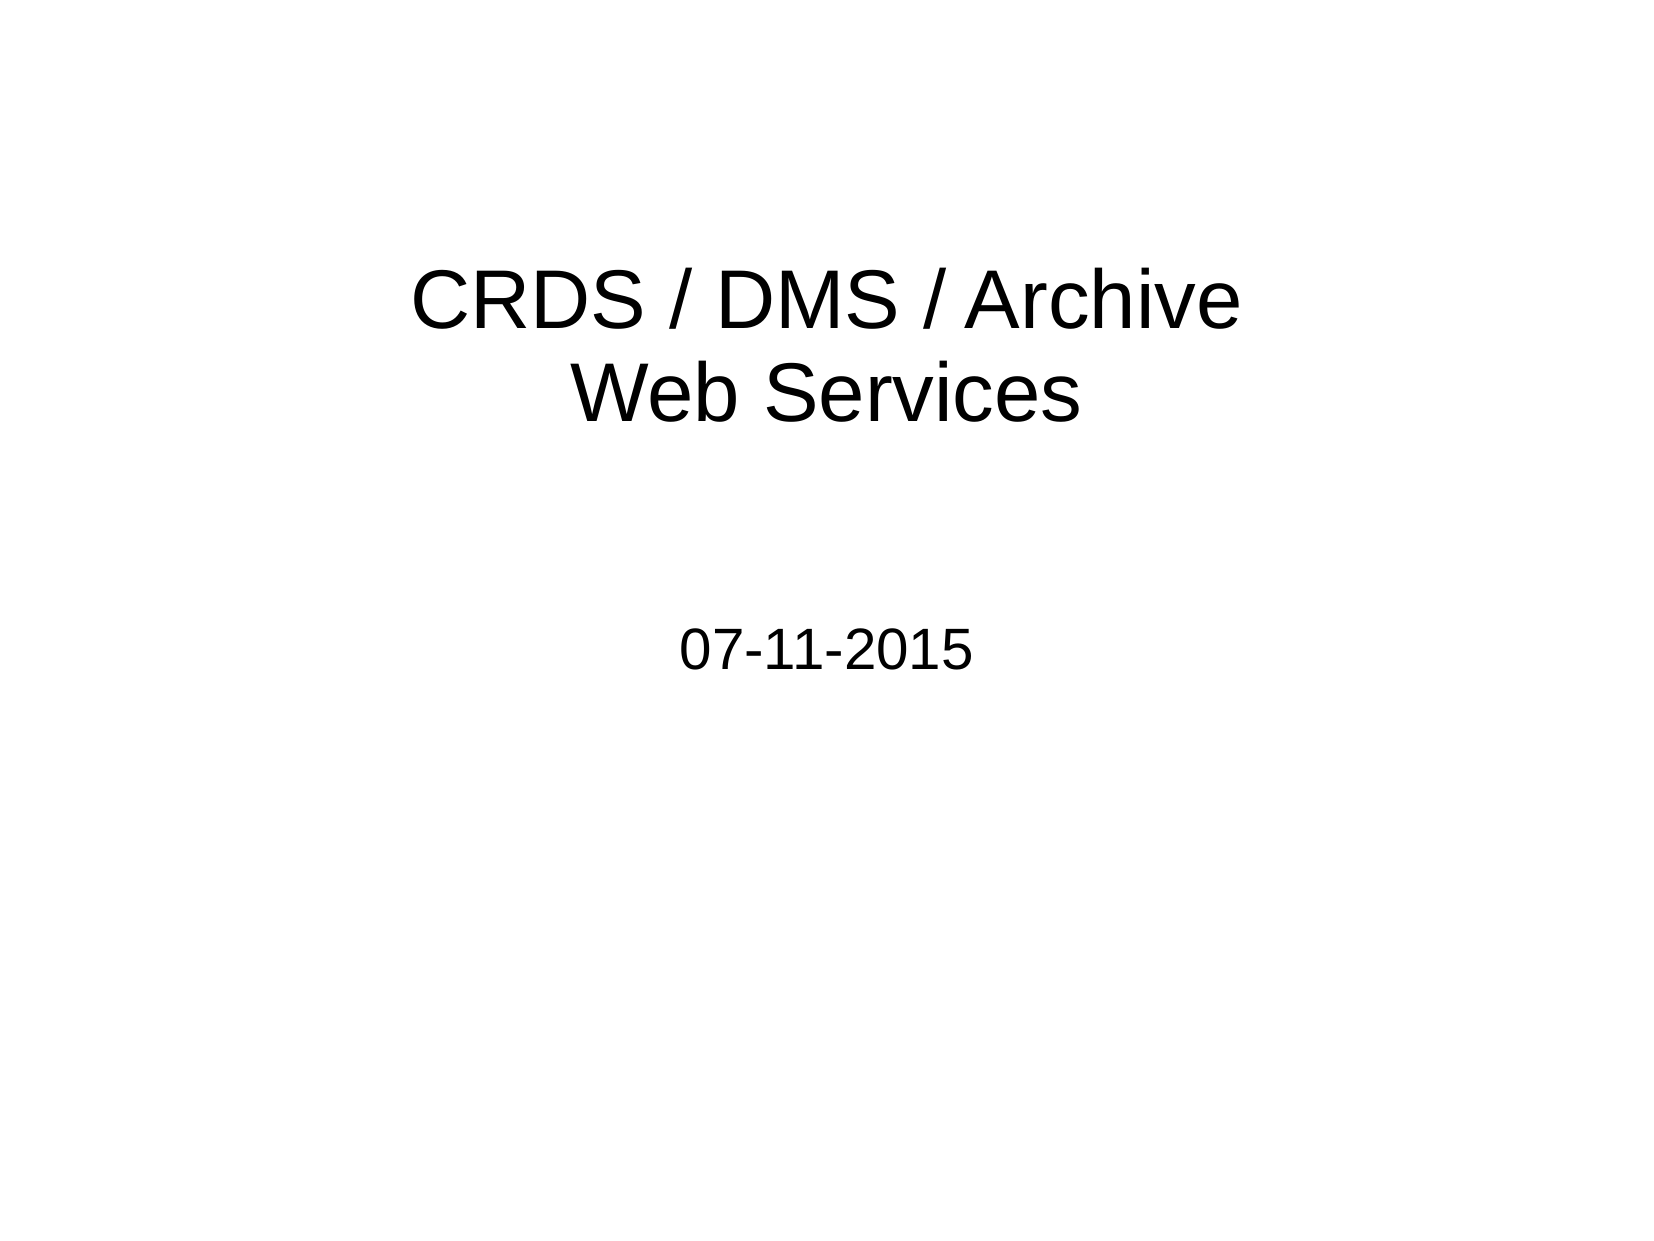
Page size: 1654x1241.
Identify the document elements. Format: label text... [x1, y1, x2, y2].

title CRDS / DMS / Archive Web Services [82, 242, 1571, 451]
subtitle 07-11-2015 [82, 451, 1571, 1010]
